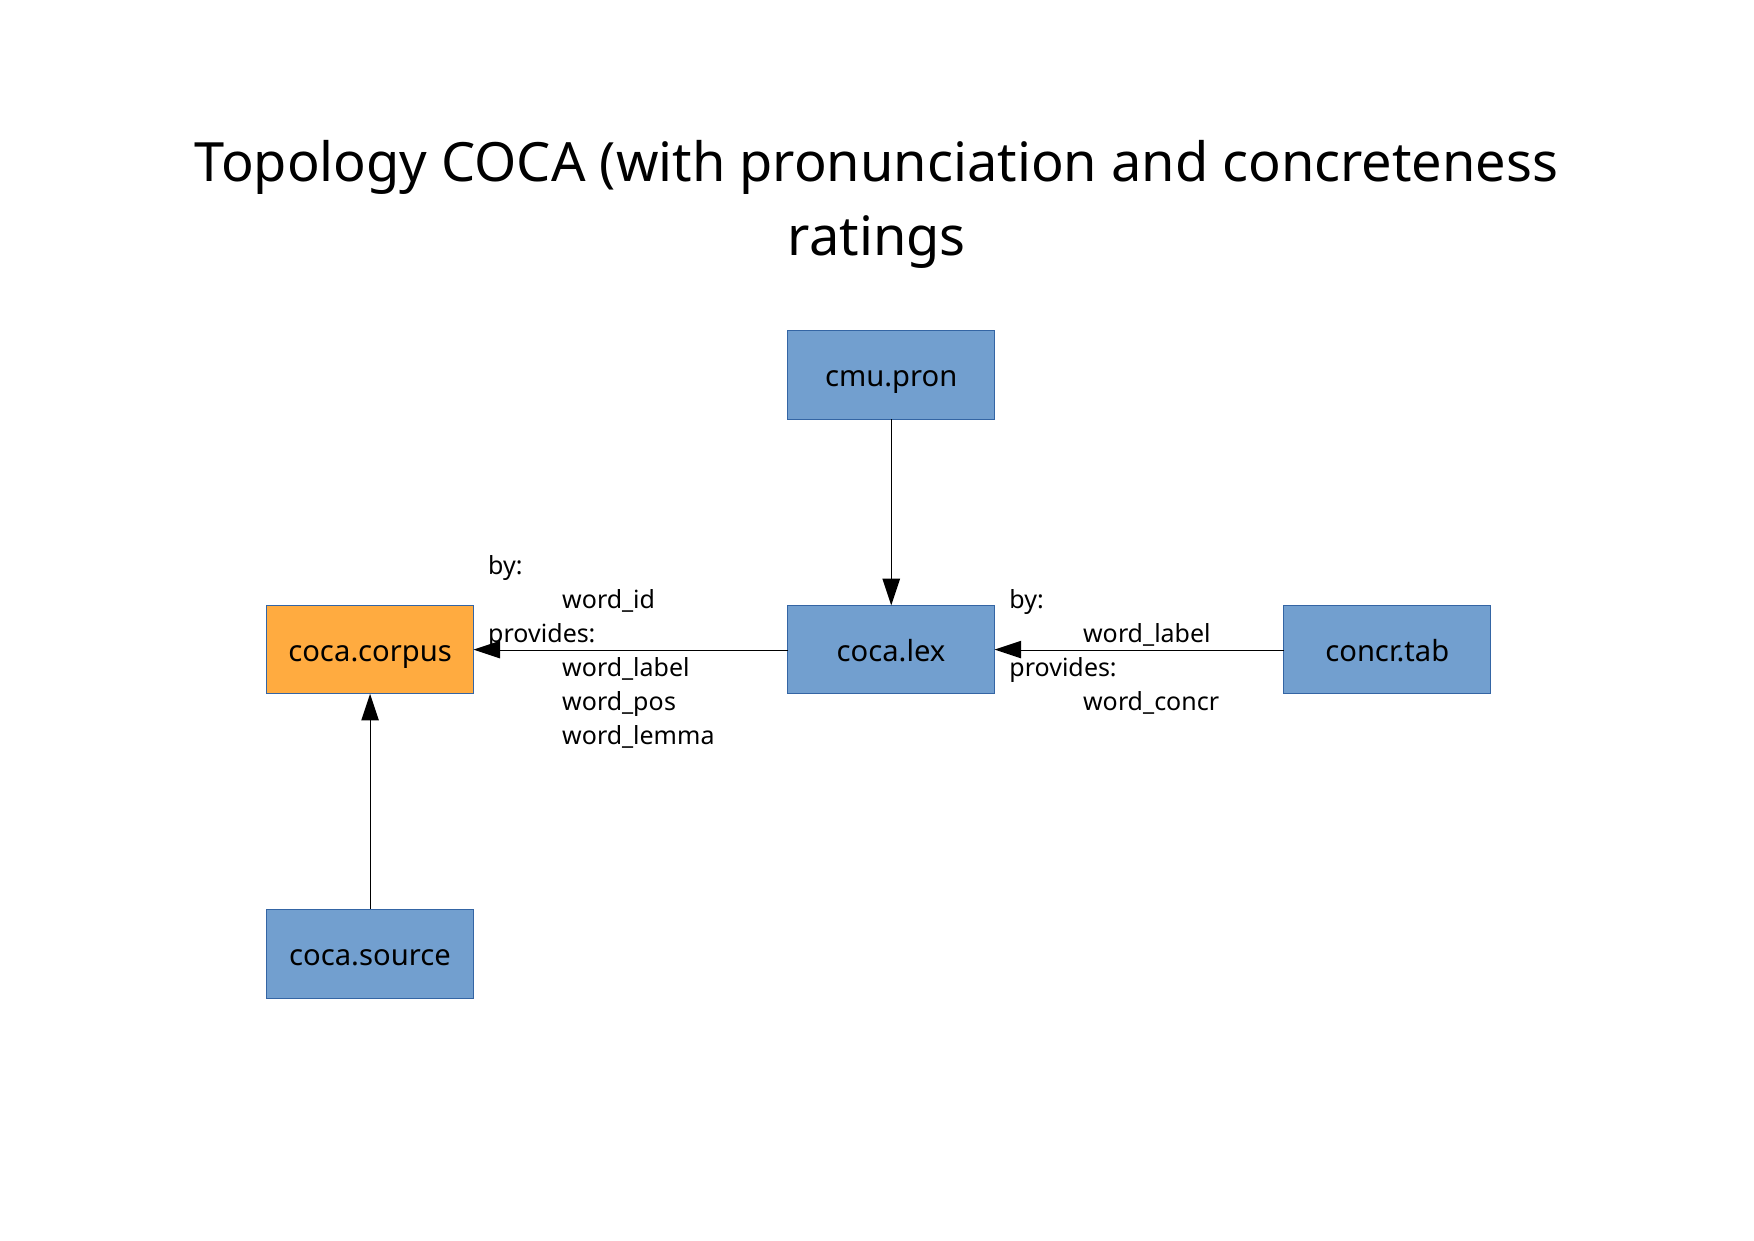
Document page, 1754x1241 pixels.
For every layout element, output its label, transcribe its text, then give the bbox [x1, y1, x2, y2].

text_box coca.lex [787, 605, 995, 694]
title Topology COCA (with pronunciation and concreteness ratings [140, 103, 1614, 292]
text_box coca.corpus [266, 605, 474, 694]
text_box cmu.pron [787, 330, 995, 420]
text_box concr.tab [1283, 605, 1491, 694]
text_box coca.source [266, 909, 474, 999]
